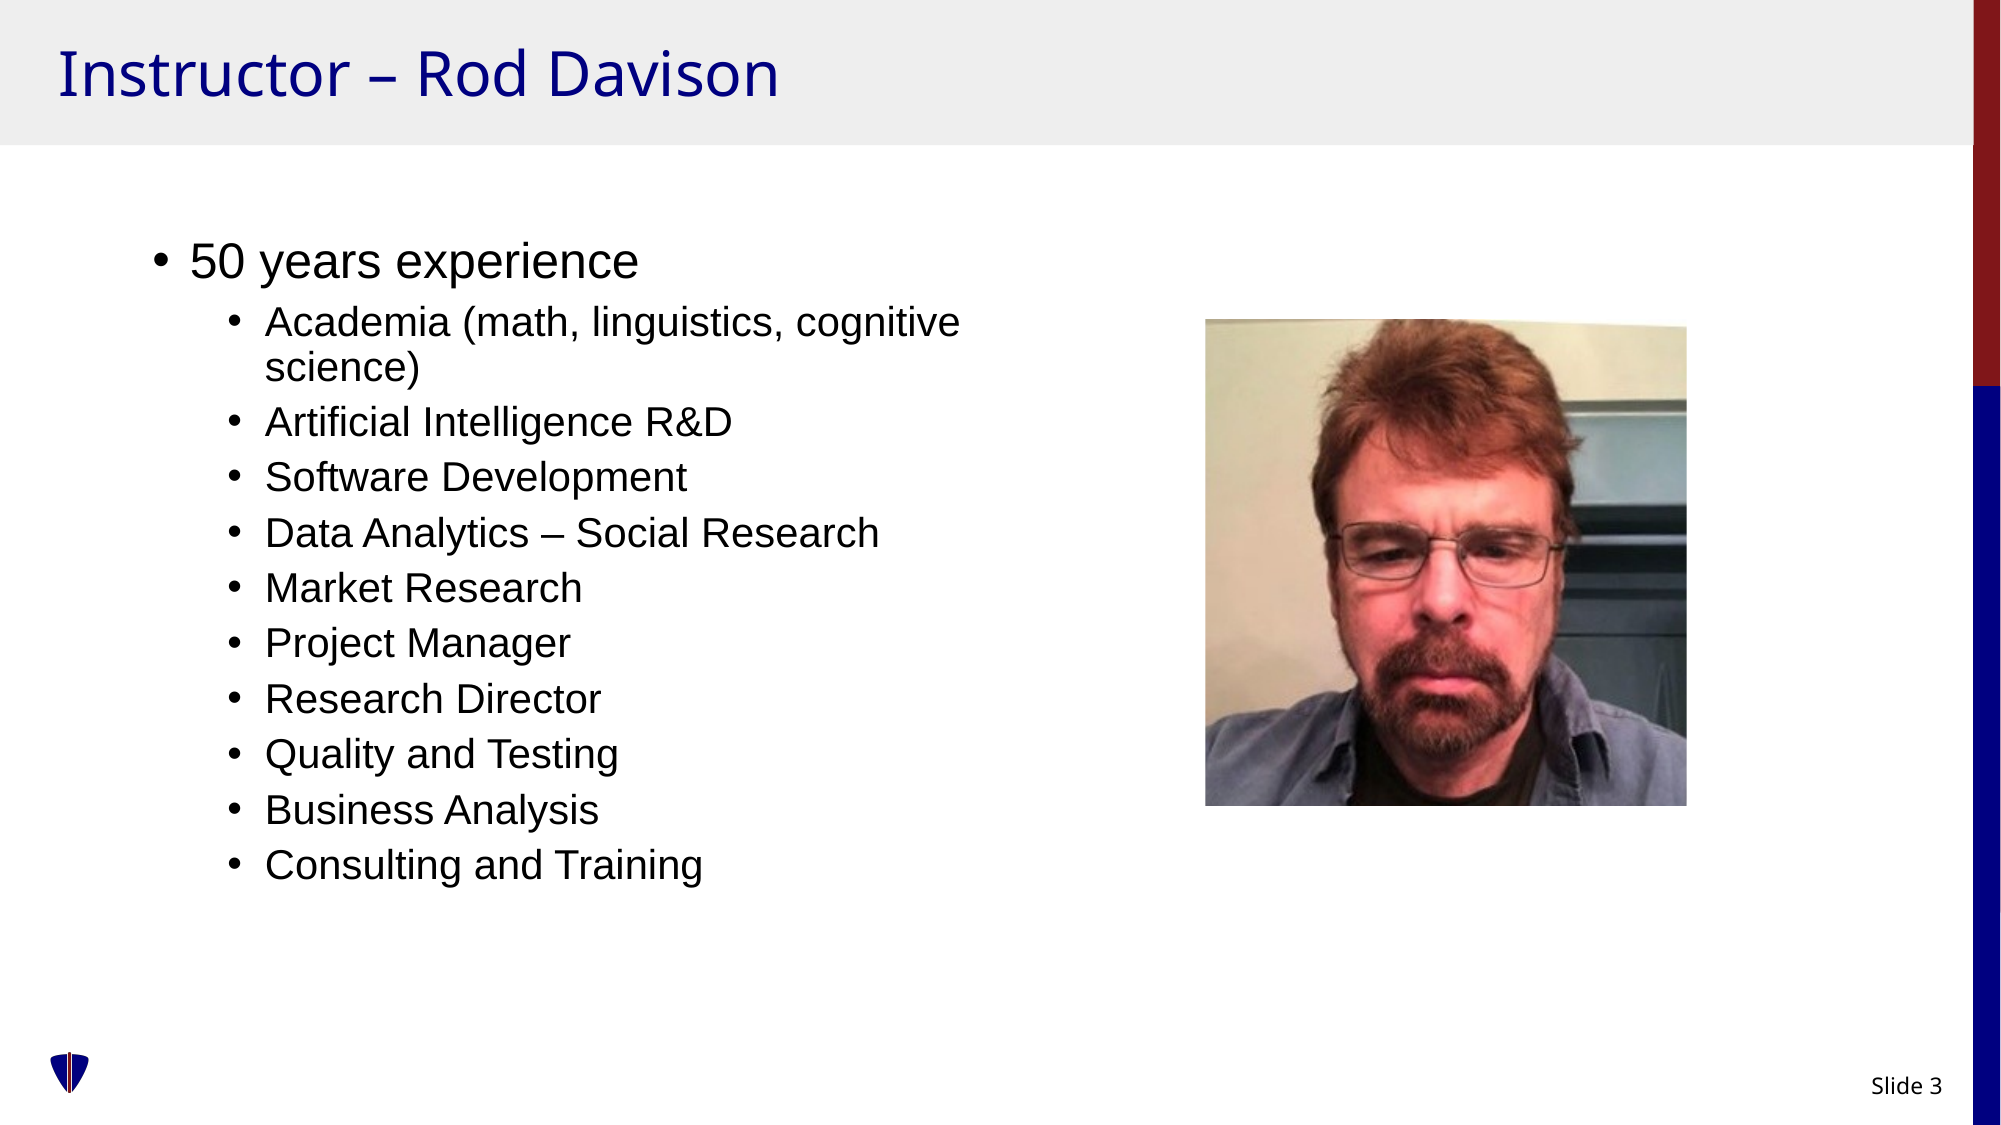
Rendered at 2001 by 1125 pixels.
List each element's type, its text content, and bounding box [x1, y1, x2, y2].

title Instructor – Rod Davison [0, 0, 1974, 146]
picture [1205, 319, 1687, 806]
picture [50, 1052, 89, 1093]
text_box 50 years experience Academia (math, linguistics, cognitive science) Artificial Intelligence R&D Software Development Data Analytics – Social Research Market Research Project Manager Research Director Quality and Testing Business Analysis Consulting and Training [137, 228, 988, 1014]
